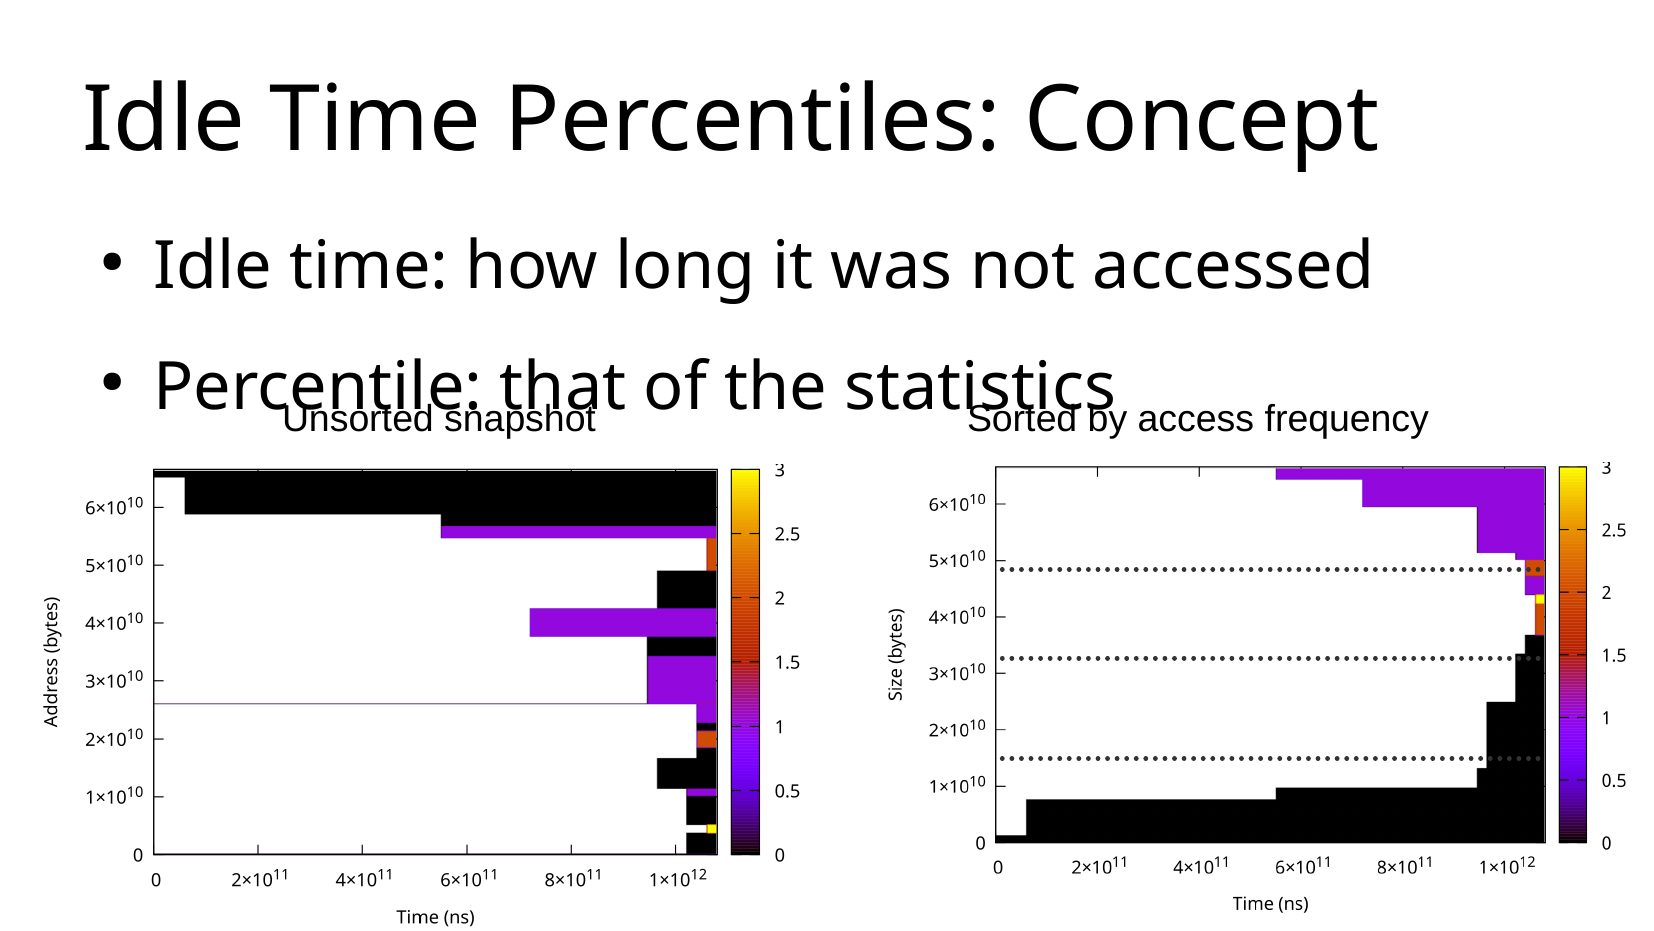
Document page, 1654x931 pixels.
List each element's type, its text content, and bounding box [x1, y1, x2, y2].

text_box Sorted by access frequency [952, 390, 1570, 456]
picture [885, 462, 1626, 916]
picture [40, 464, 800, 930]
text_box Unsorted snapshot [267, 390, 681, 456]
title Idle Time Percentiles: Concept [82, 37, 1571, 193]
list Idle time: how long it was not accessed Percentile: that of the statistics [82, 217, 1571, 758]
